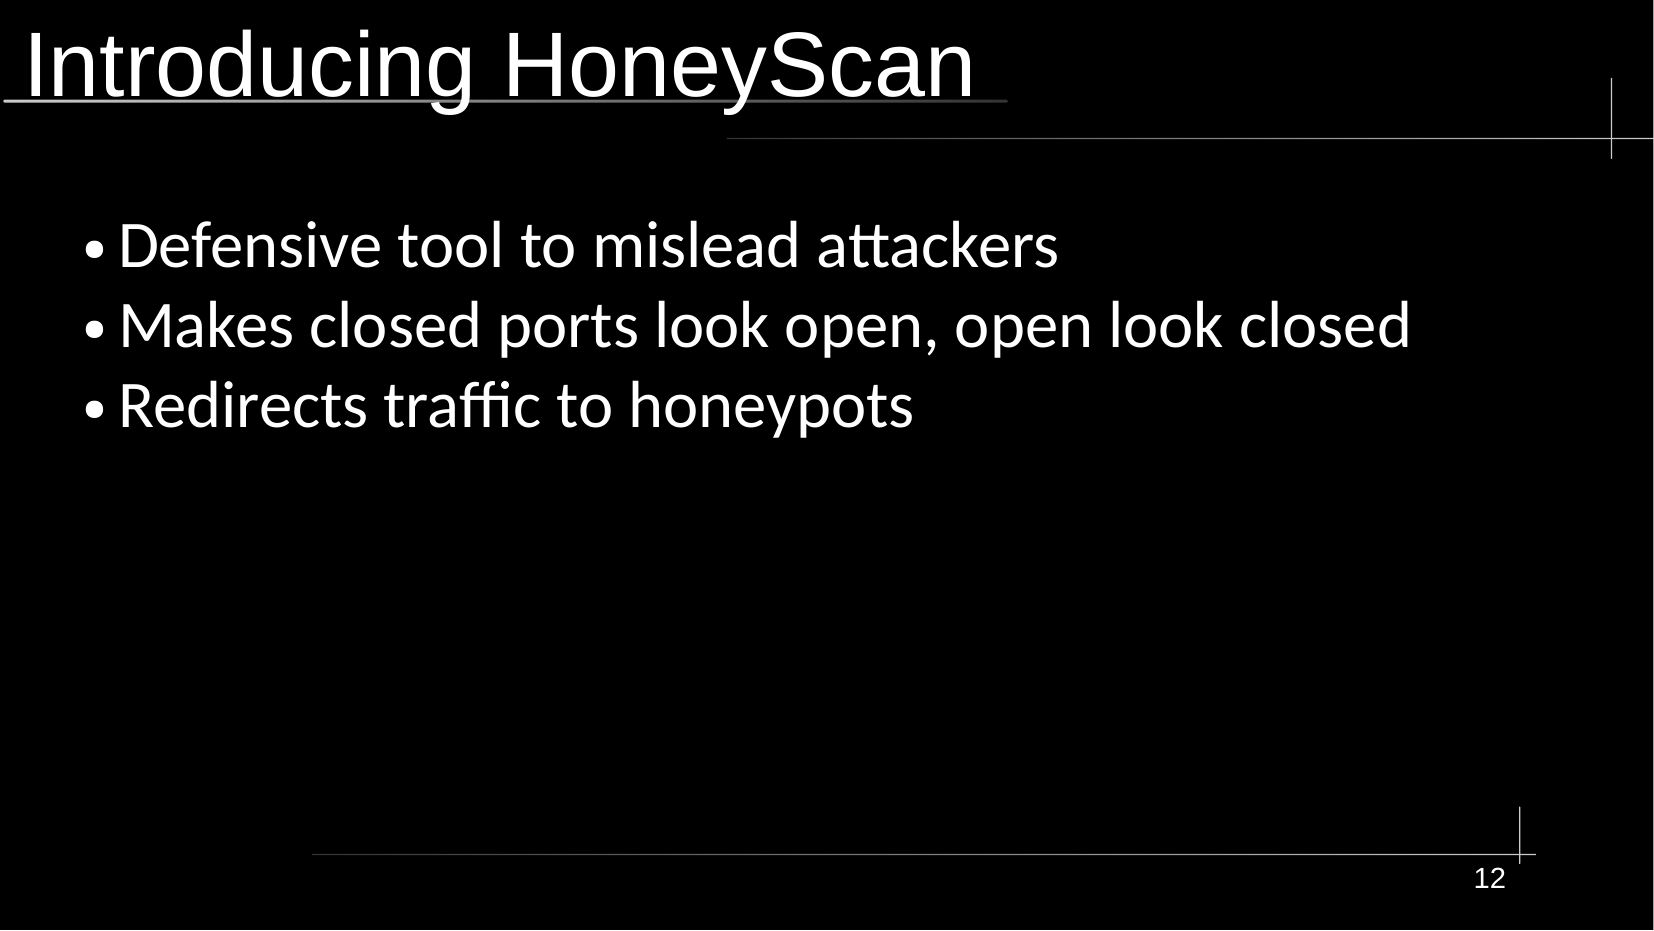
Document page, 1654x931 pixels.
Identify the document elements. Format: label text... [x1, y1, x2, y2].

title Introducing HoneyScan [23, 11, 1589, 119]
list Defensive tool to mislead attackers Makes closed ports look open, open look closed Redirects traffic to honeypots [82, 217, 1571, 758]
